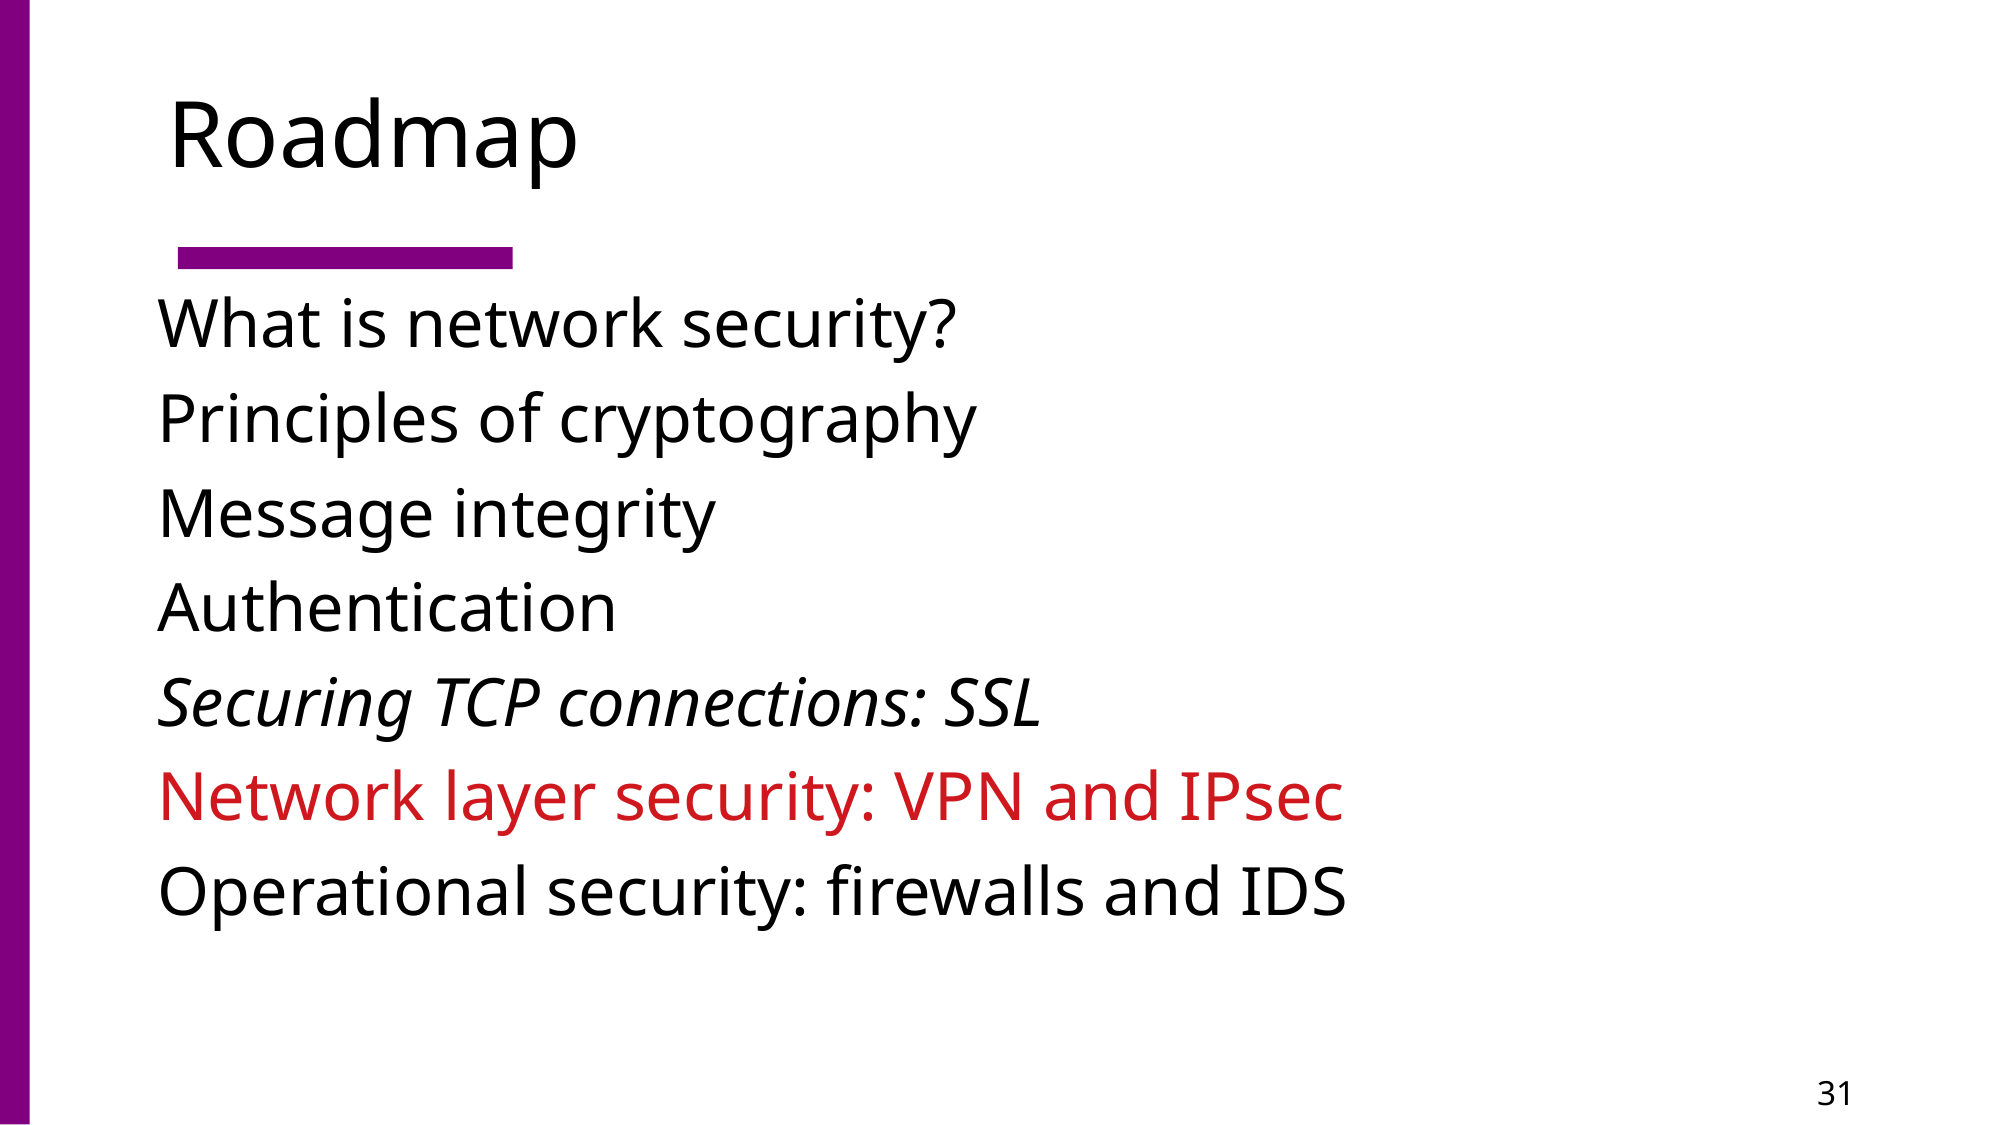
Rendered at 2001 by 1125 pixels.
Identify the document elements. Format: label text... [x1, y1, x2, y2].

list What is network security? Principles of cryptography Message integrity Authentication Securing TCP connections: SSL Network layer security: VPN and IPsec Operational security: firewalls and IDS [142, 273, 1843, 1037]
title Roadmap [116, 37, 1817, 225]
